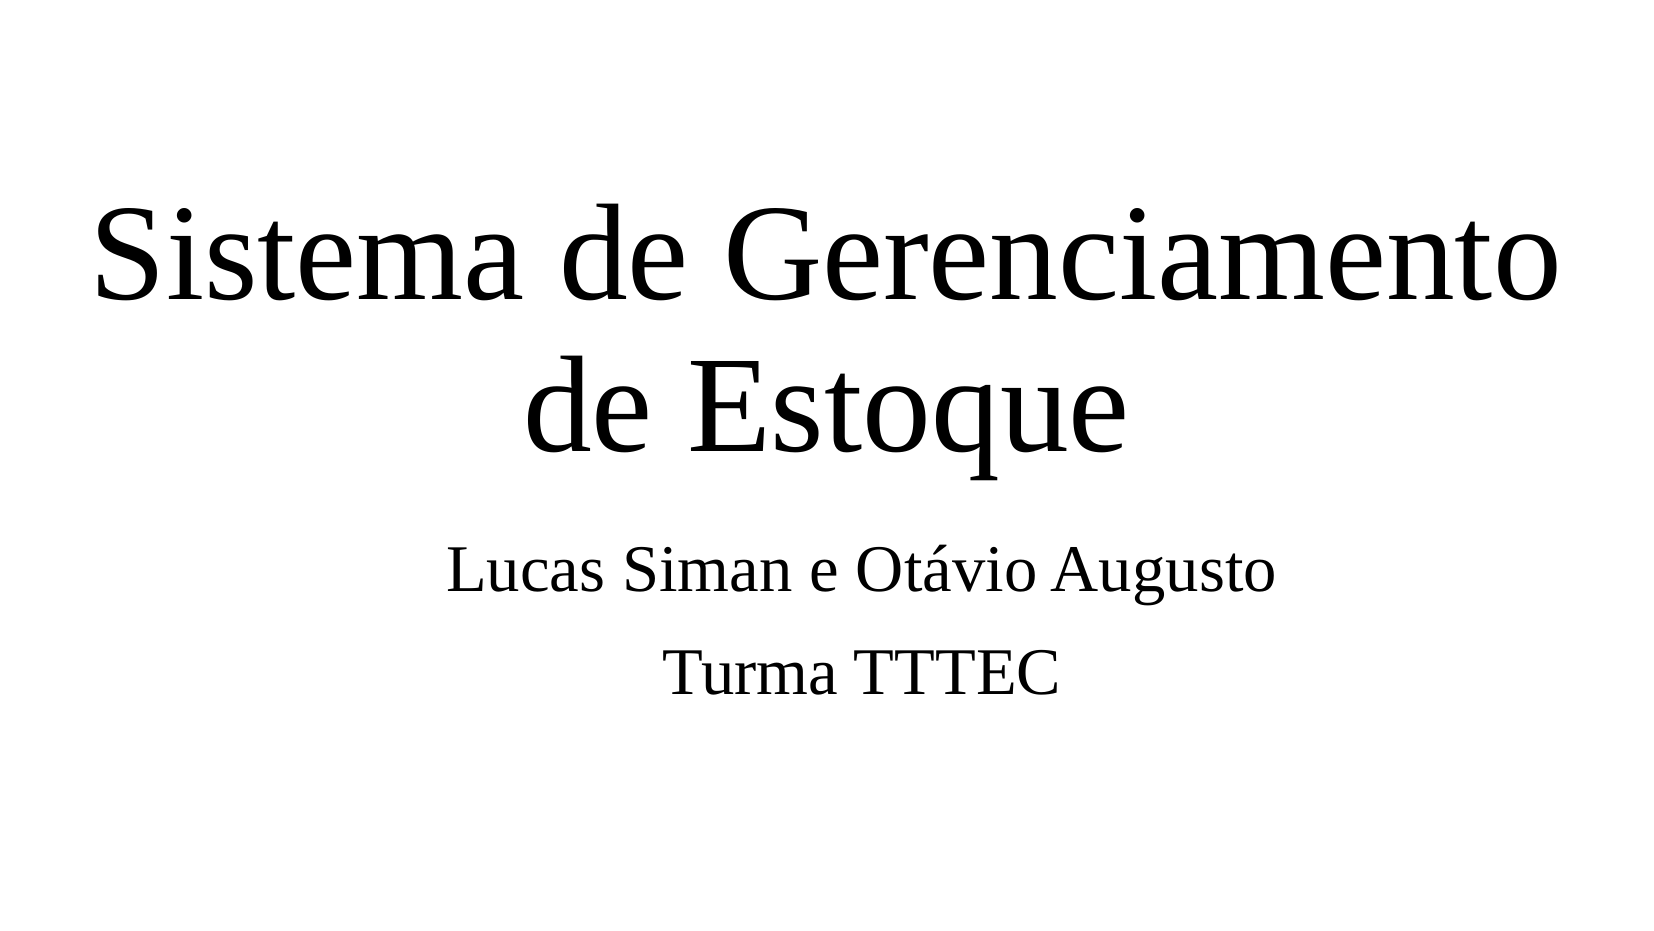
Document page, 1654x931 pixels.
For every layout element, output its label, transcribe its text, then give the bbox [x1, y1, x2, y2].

list Lucas Siman e Otávio Augusto Turma TTTEC [82, 531, 1571, 931]
title Sistema de Gerenciamento de Estoque [82, 177, 1571, 482]
